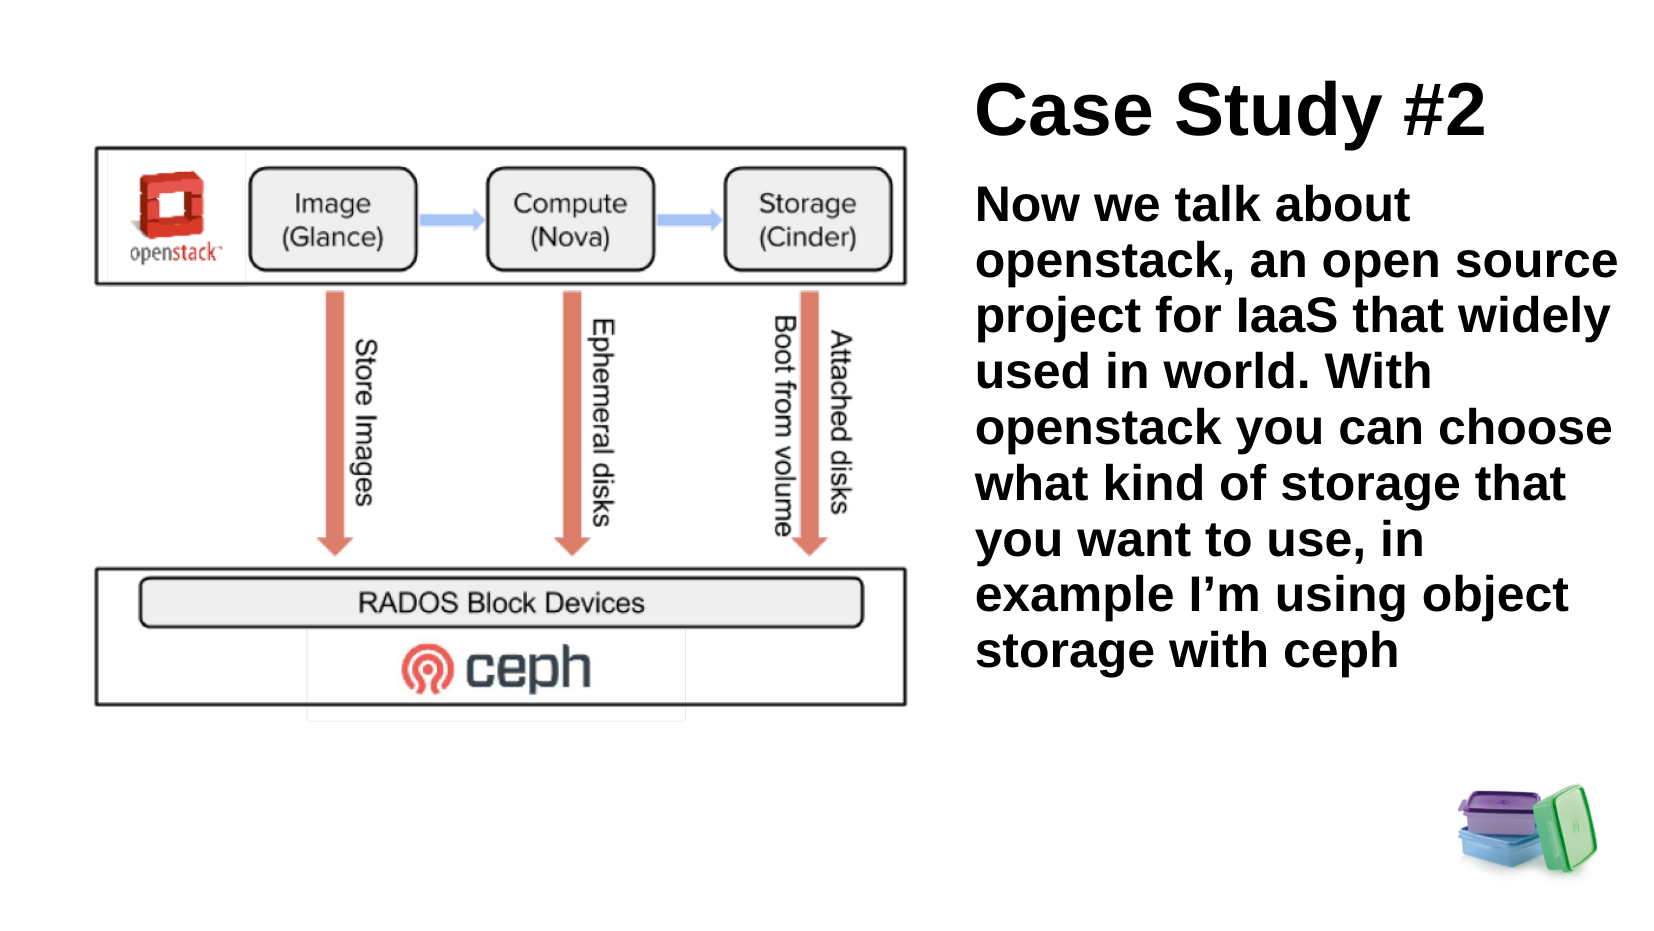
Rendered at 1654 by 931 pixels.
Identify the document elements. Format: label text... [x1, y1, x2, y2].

text_box Case Study #2 Now we talk about openstack, an open source project for IaaS that widely used in world. With openstack you can choose what kind of storage that you want to use, in example I’m using object storage with ceph [960, 60, 1651, 847]
picture [90, 135, 931, 728]
picture [1446, 779, 1606, 897]
